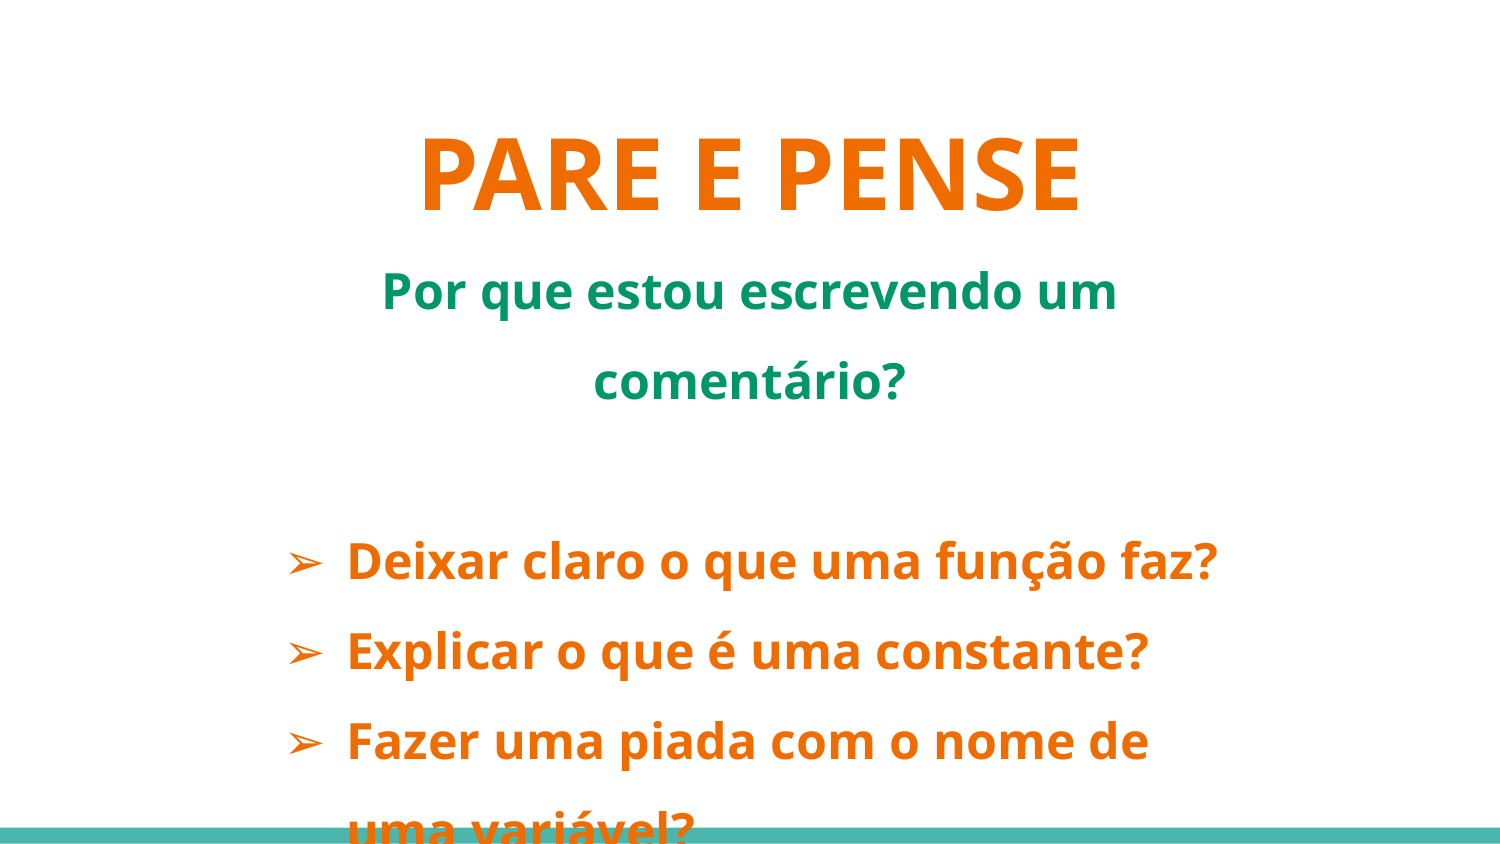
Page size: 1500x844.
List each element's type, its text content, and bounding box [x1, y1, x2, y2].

text_box PARE E PENSE Por que estou escrevendo um comentário? Deixar claro o que uma função faz? Explicar o que é uma constante? Fazer uma piada com o nome de uma variável? [255, 35, 1245, 677]
